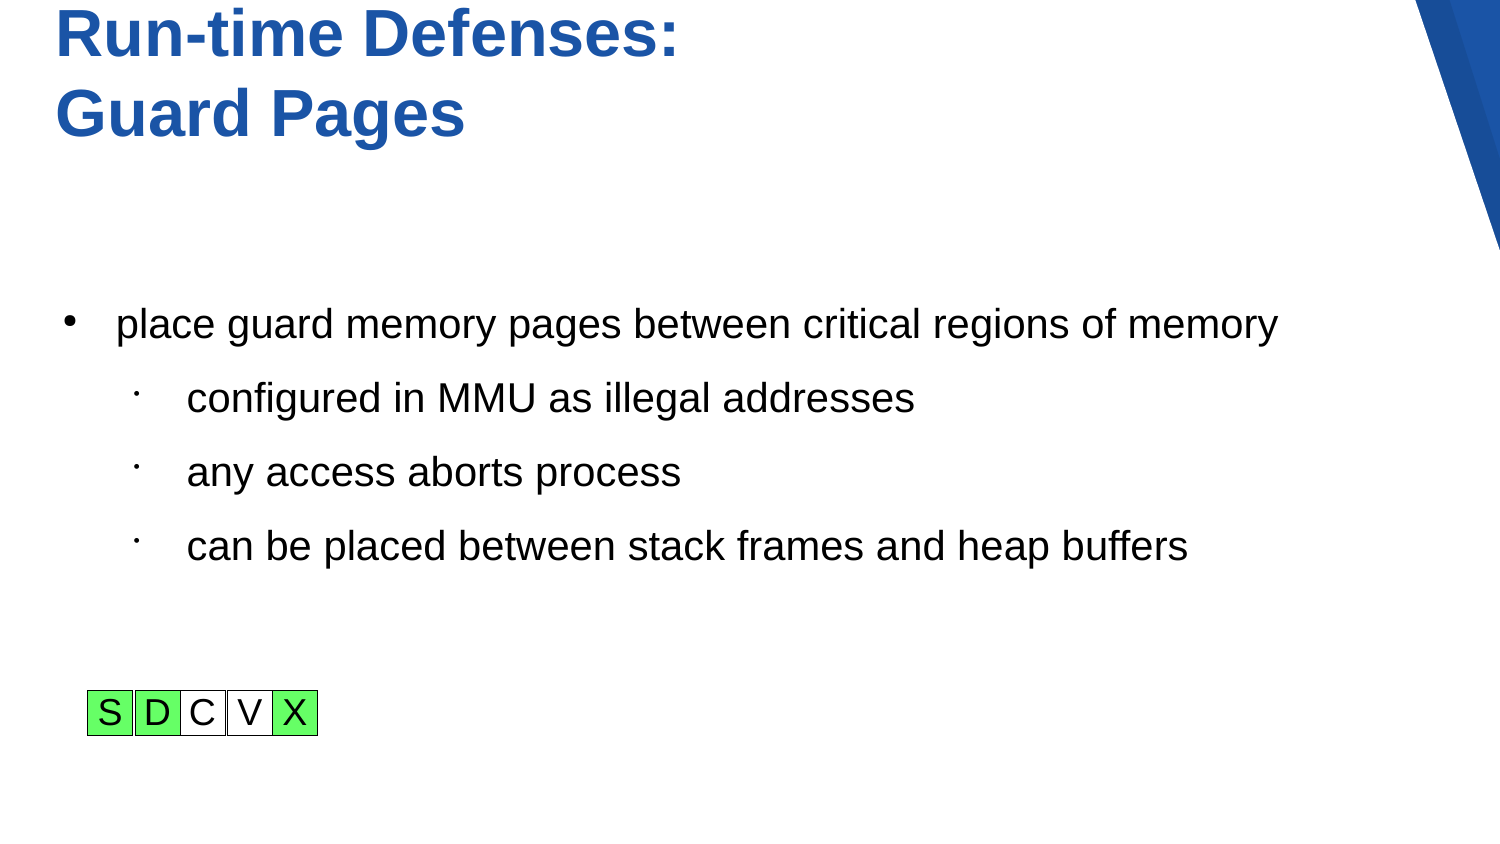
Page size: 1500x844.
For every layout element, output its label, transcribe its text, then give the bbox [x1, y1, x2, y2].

text_box X [272, 690, 318, 736]
text_box D [135, 690, 180, 736]
text_box C [180, 690, 226, 736]
list place guard memory pages between critical regions of memory configured in MMU as illegal addresses any access aborts process can be placed between stack frames and heap buffers [30, 282, 1486, 721]
text_box S [87, 690, 133, 736]
title Run-time Defenses: Guard Pages [40, 97, 1306, 166]
text_box V [227, 690, 272, 736]
